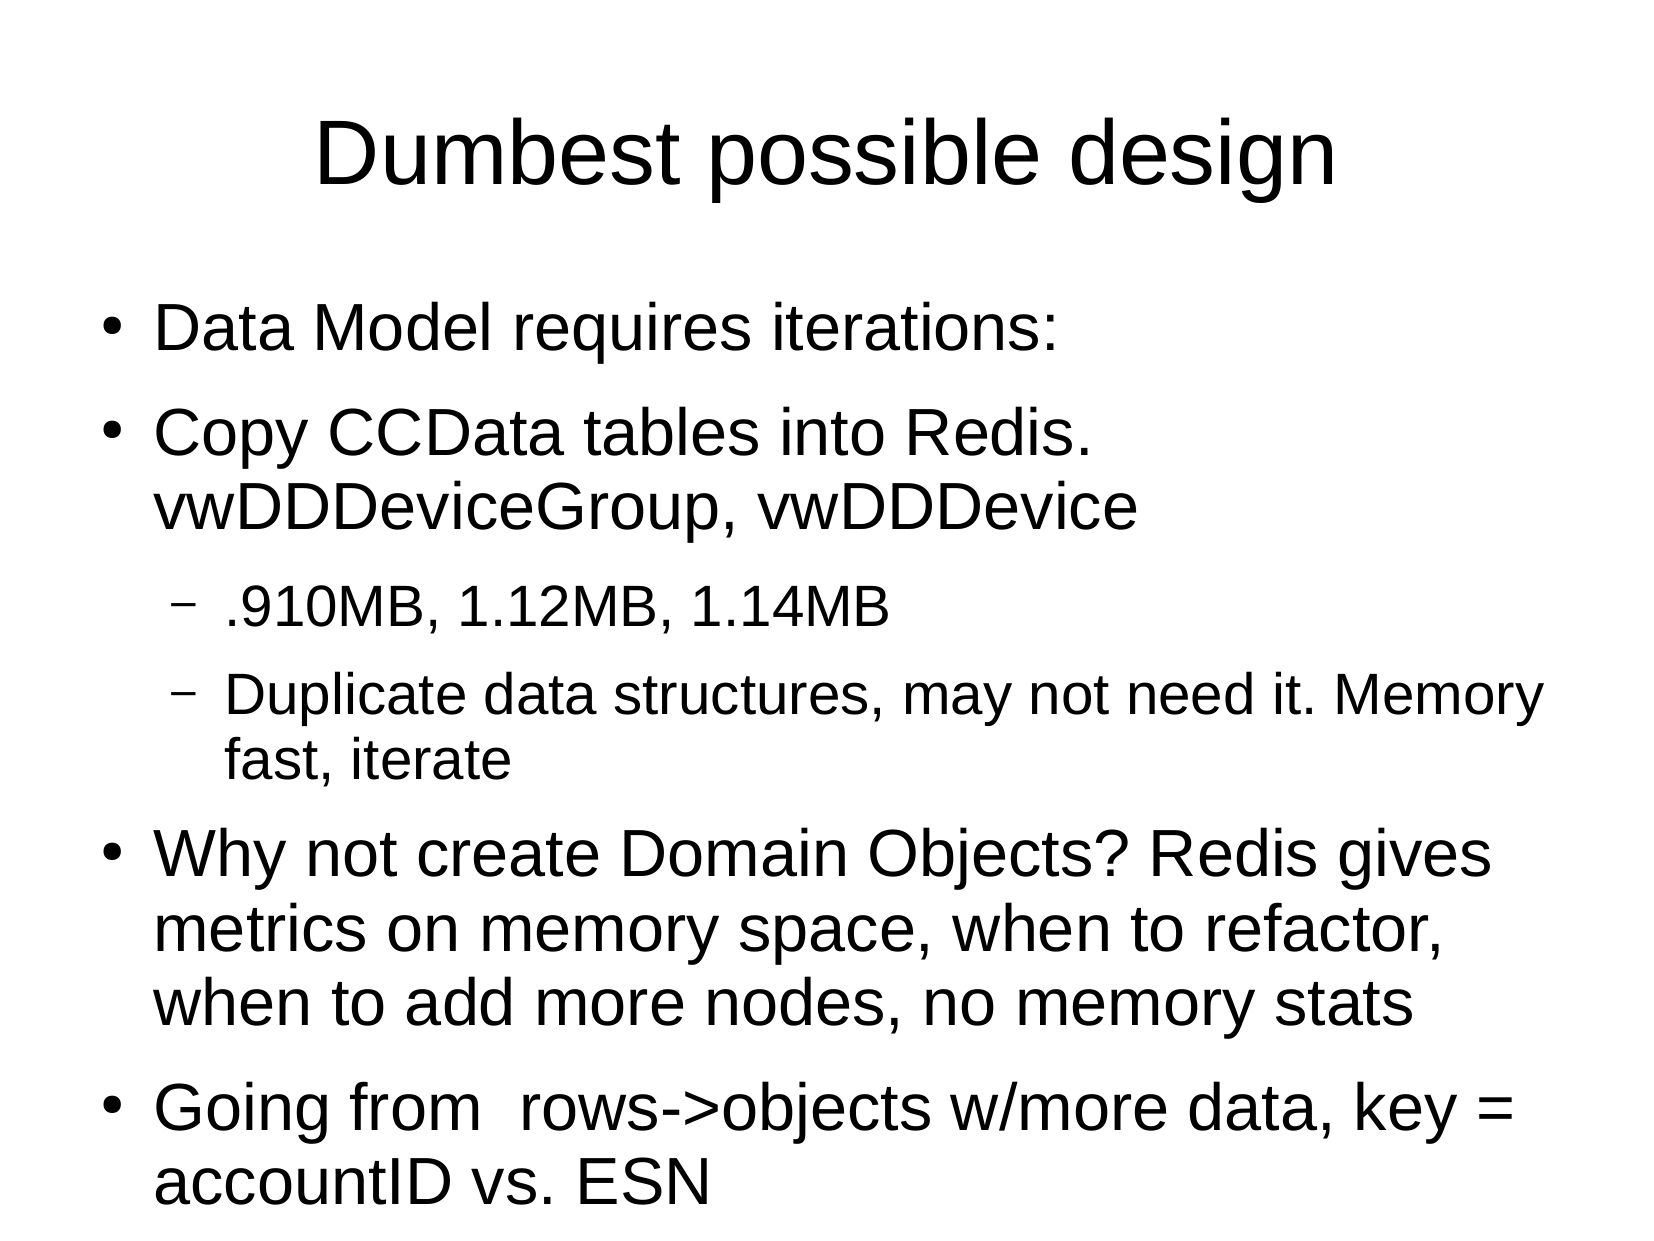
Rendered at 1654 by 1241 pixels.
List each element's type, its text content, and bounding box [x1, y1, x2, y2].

title Dumbest possible design [82, 49, 1571, 257]
list Data Model requires iterations: Copy CCData tables into Redis. vwDDDeviceGroup, vwDDDevice .910MB, 1.12MB, 1.14MB Duplicate data structures, may not need it. Memory fast, iterate Why not create Domain Objects? Redis gives metrics on memory space, when to refactor, when to add more nodes, no memory stats Going from rows->objects w/more data, key = accountID vs. ESN [82, 290, 1571, 1220]
